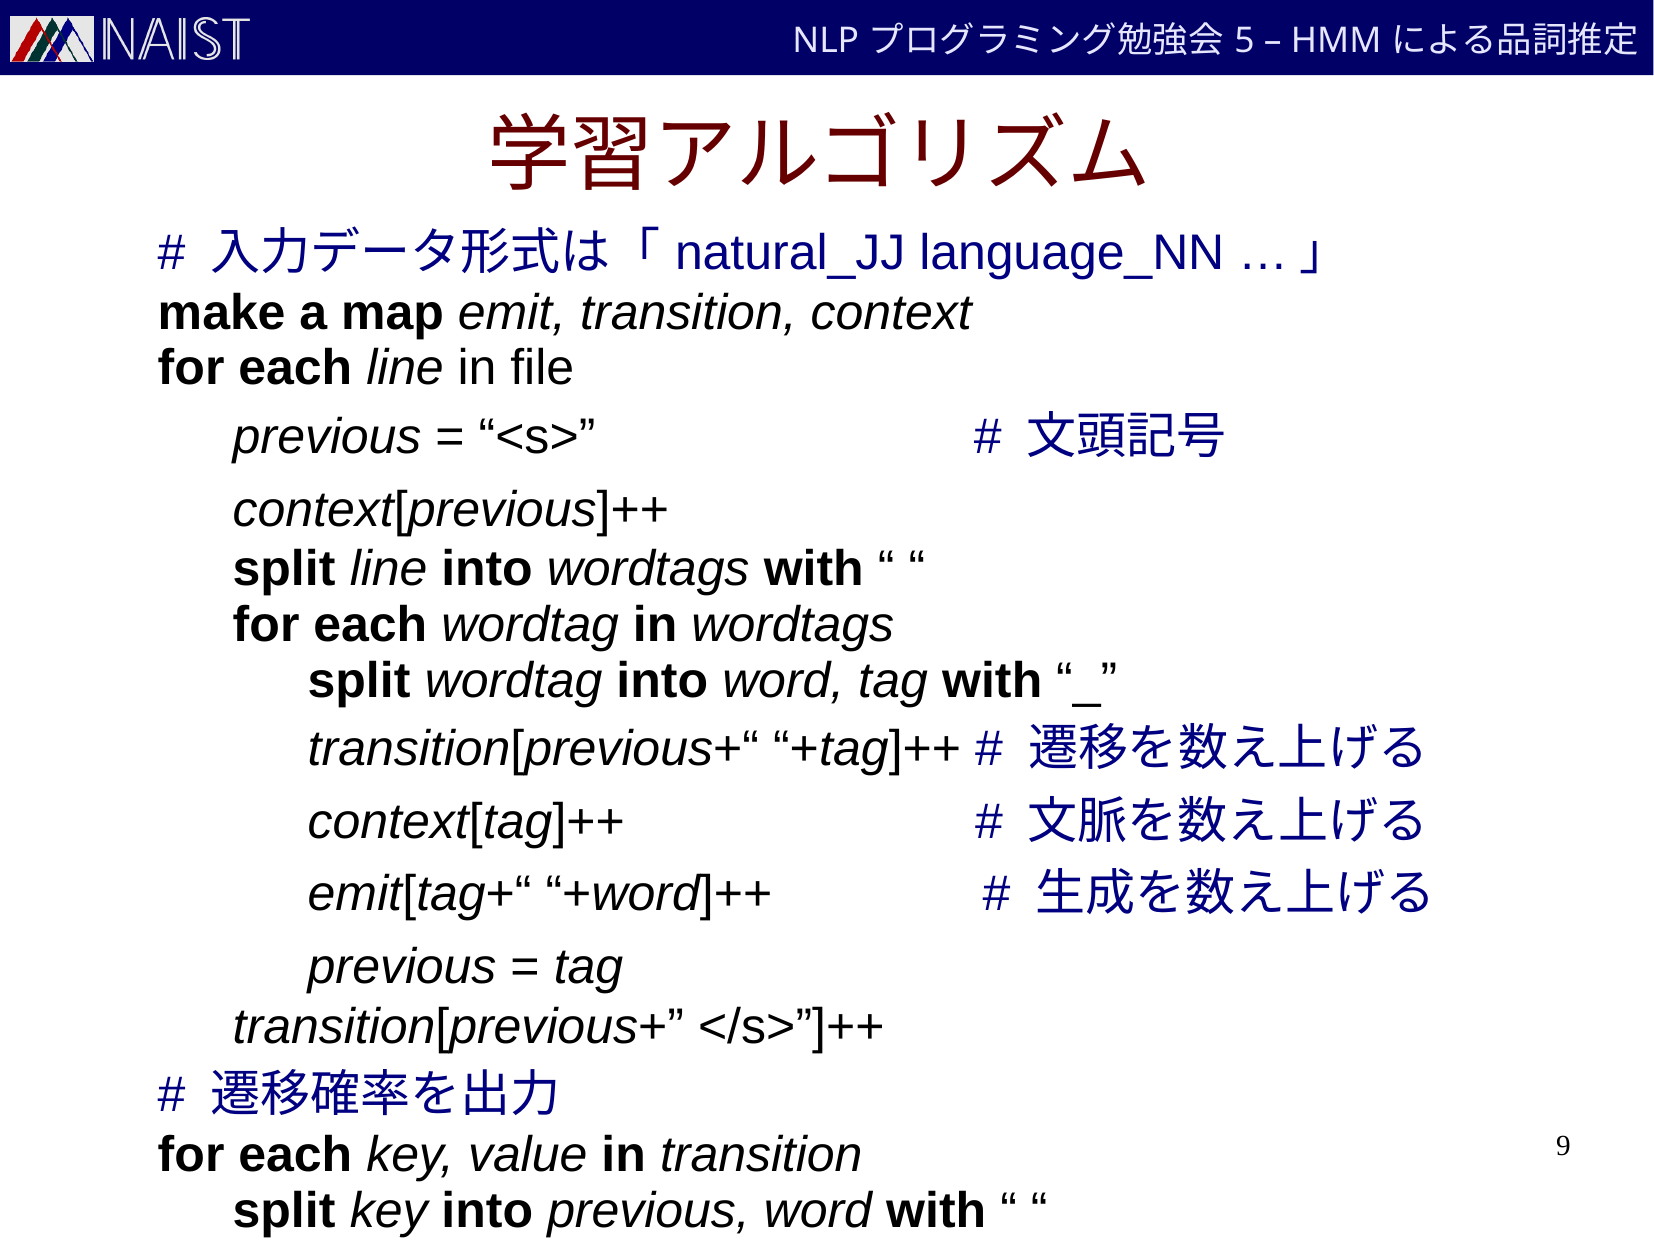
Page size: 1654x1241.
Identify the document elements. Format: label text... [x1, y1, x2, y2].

title 学習アルゴリズム [75, 51, 1564, 243]
picture [10, 16, 94, 62]
picture [102, 17, 251, 51]
list # 入力データ形式は「natural_JJ language_NN …」 make a map emit, transition, context for each line in file previous = “<s>” # 文頭記号 context[previous]++ split line into wordtags with “ “ for each wordtag in wordtags split wordtag into word, tag with “_” transition[previous+“ “+tag]++ # 遷移を数え上げる context[tag]++ # 文脈を数え上げる emit[tag+“ “+word]++ # 生成を数え上げる previous = tag transition[previous+” </s>”]++ # 遷移確率を出力 for each key, value in transition split key into previous, word with “ “ print “T”, key, value/context[previous] # 同じく生成確率を出力（「T」ではなく「E」を付与） [86, 211, 1576, 1215]
